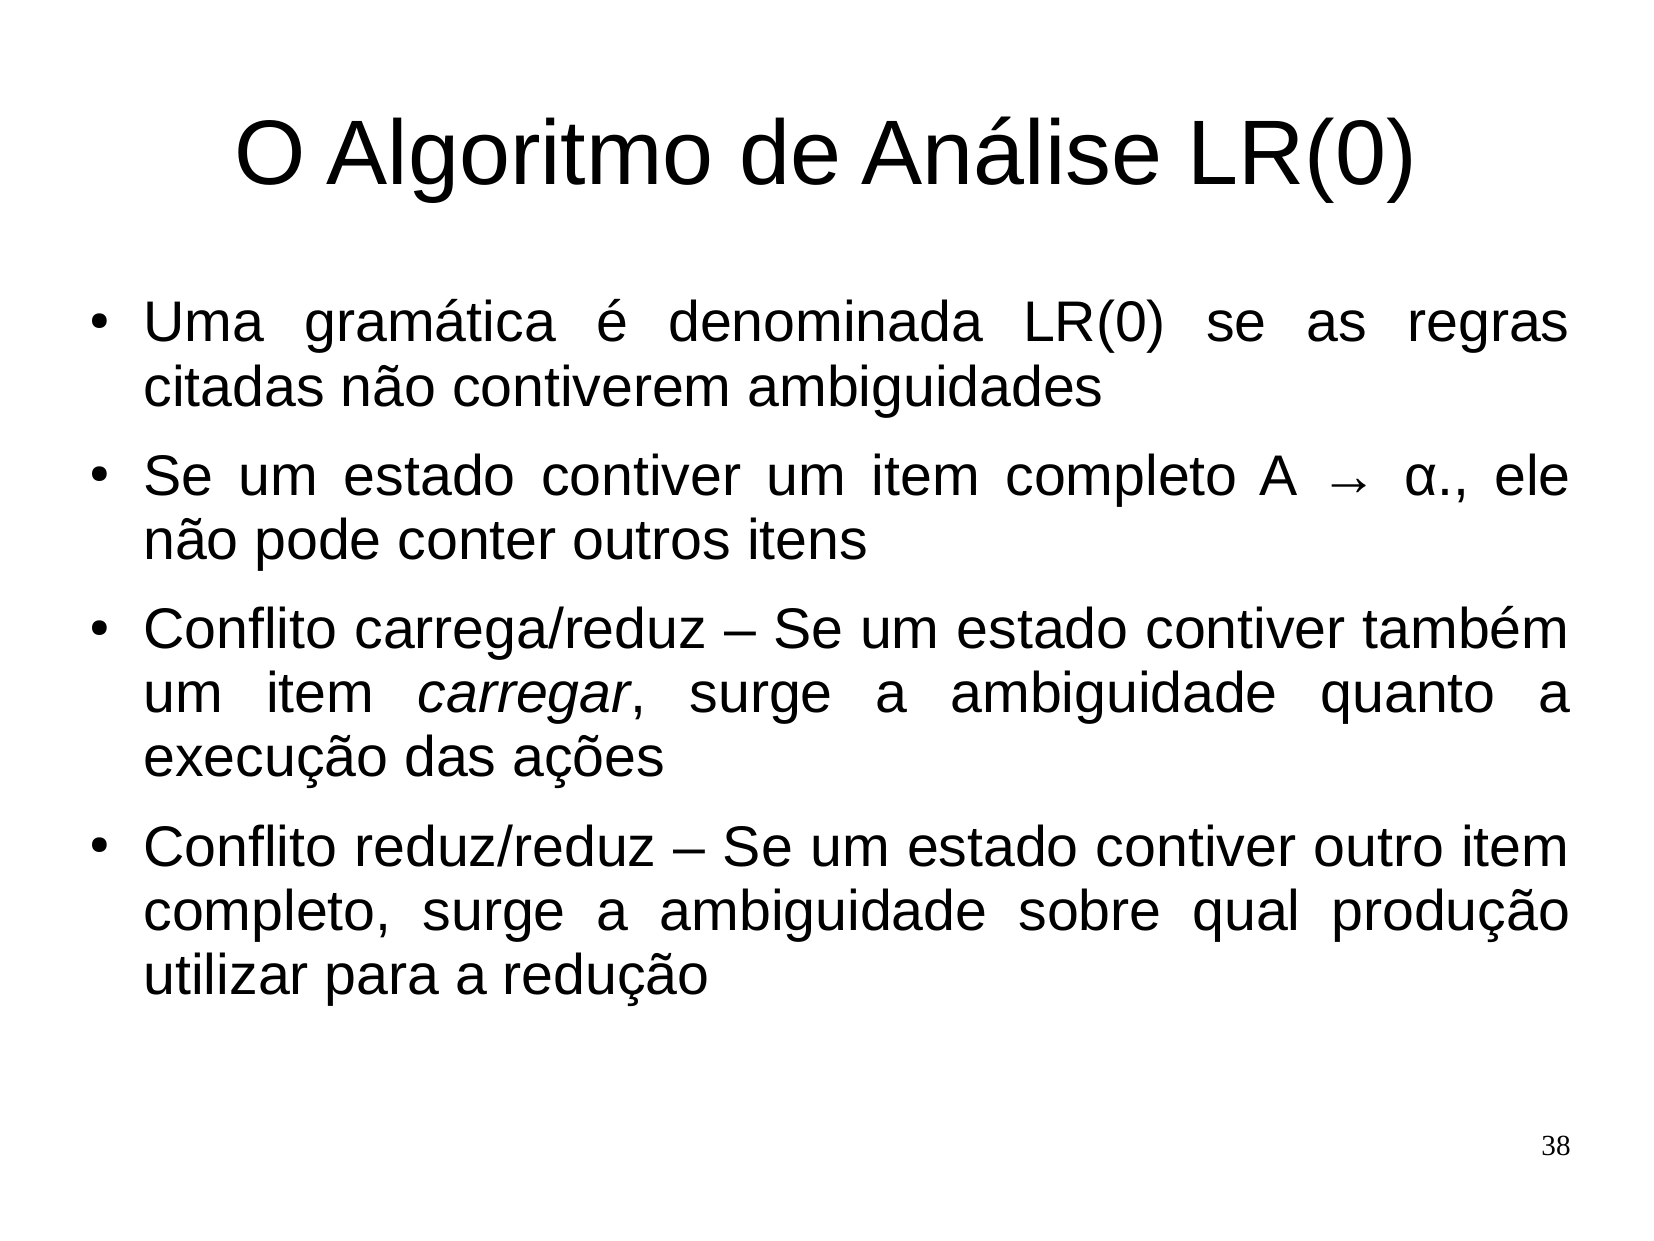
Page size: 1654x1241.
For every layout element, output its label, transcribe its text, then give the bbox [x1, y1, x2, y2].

title O Algoritmo de Análise LR(0) [82, 49, 1571, 257]
list Uma gramática é denominada LR(0) se as regras citadas não contiverem ambiguidades Se um estado contiver um item completo A → α., ele não pode conter outros itens Conflito carrega/reduz – Se um estado contiver também um item carregar, surge a ambiguidade quanto a execução das ações Conflito reduz/reduz – Se um estado contiver outro item completo, surge a ambiguidade sobre qual produção utilizar para a redução [82, 290, 1571, 1010]
